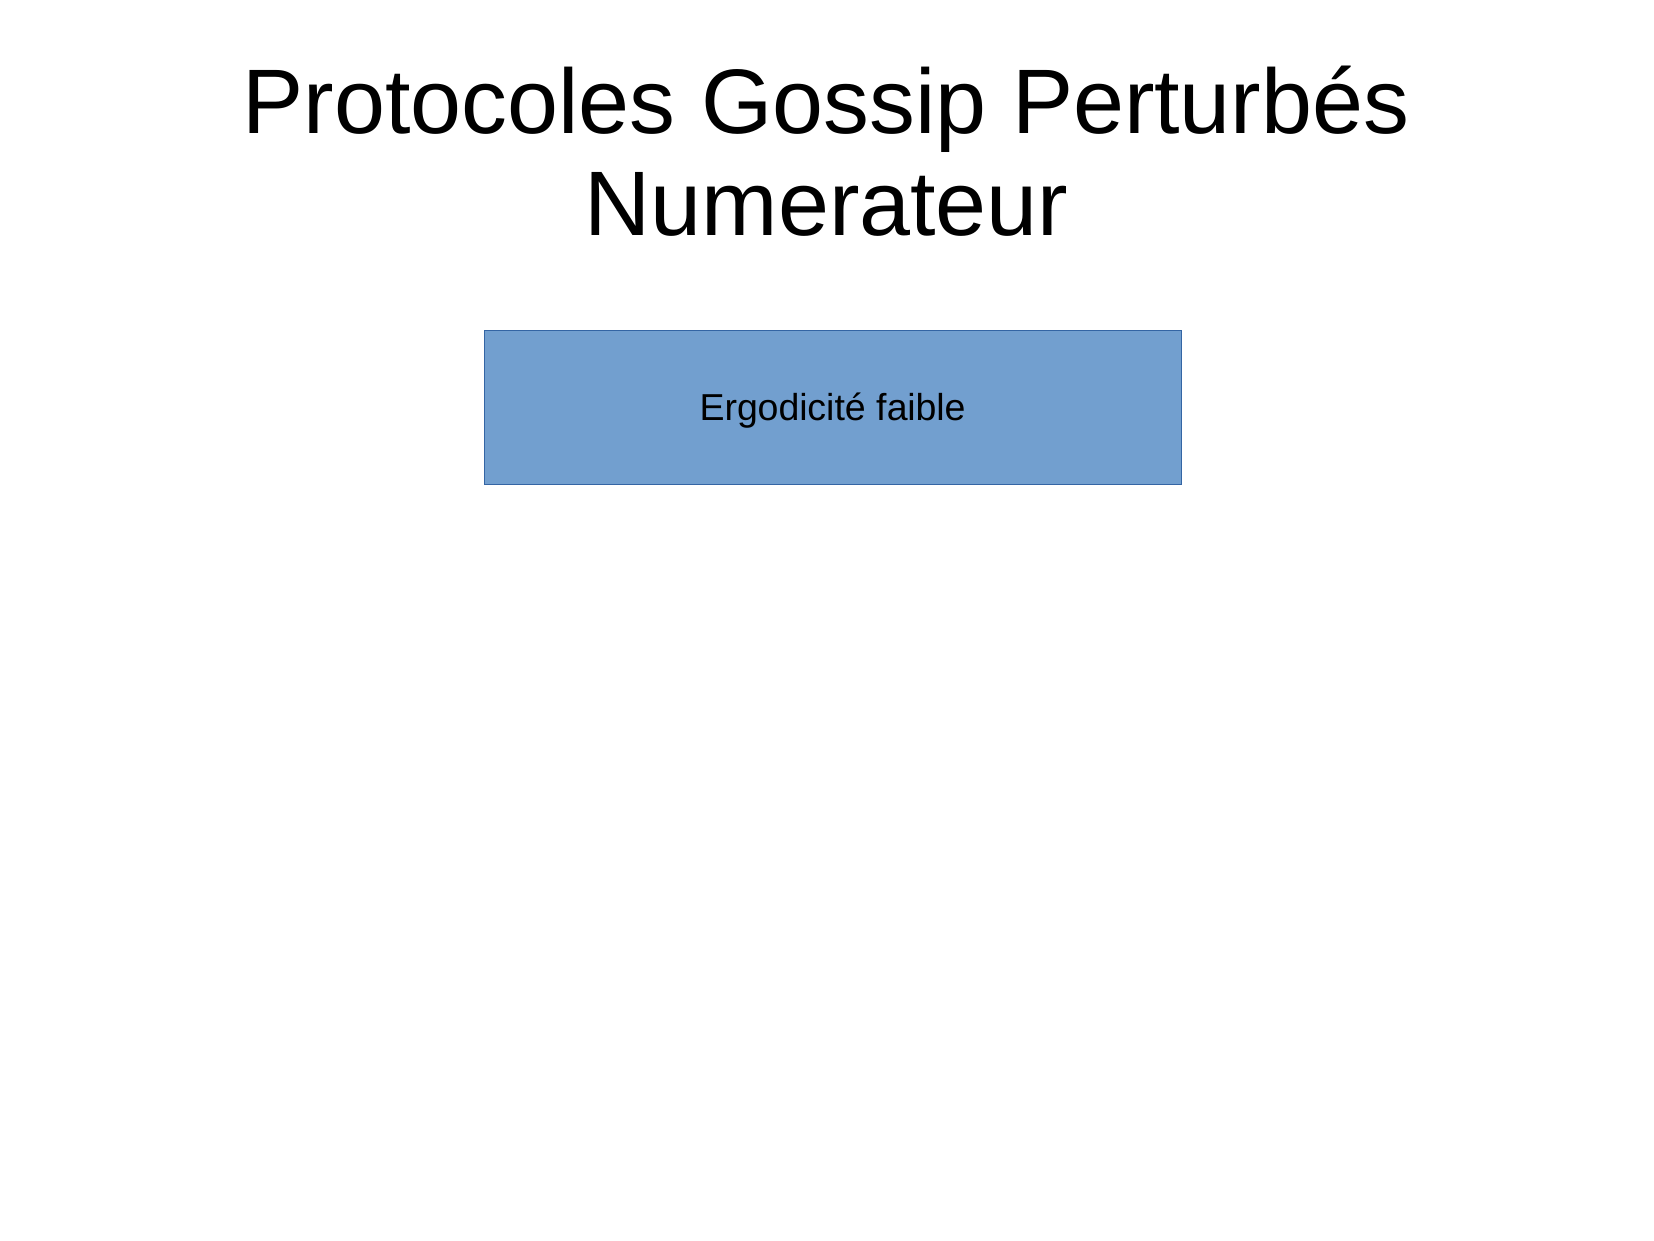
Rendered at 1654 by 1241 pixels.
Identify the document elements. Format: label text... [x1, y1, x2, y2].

title Protocoles Gossip Perturbés Numerateur [82, 49, 1571, 257]
text_box Ergodicité faible [484, 330, 1182, 485]
